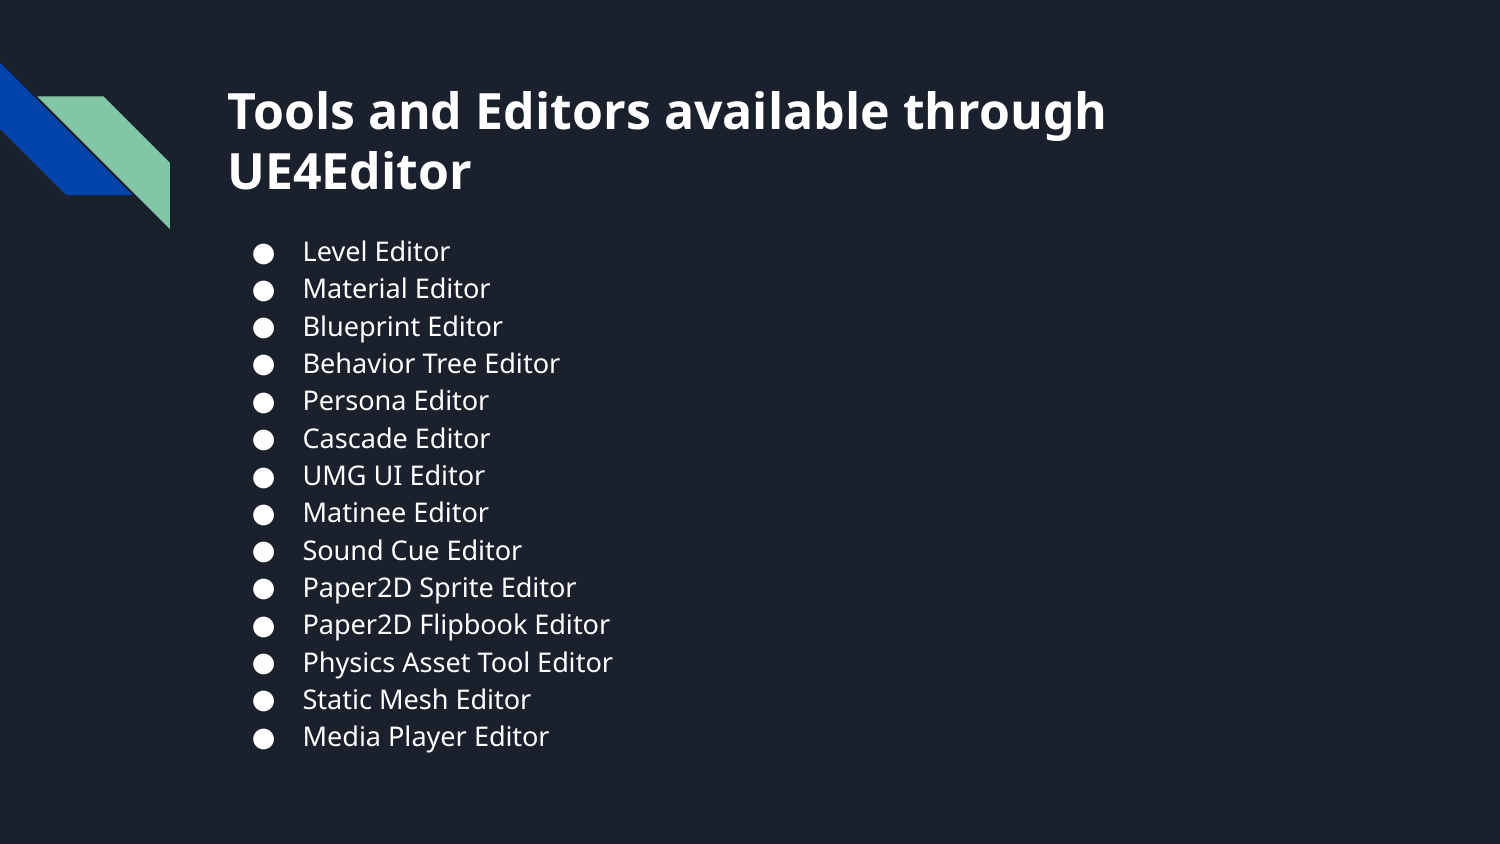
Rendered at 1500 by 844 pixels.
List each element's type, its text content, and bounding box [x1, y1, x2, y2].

text_box Level Editor Material Editor Blueprint Editor Behavior Tree Editor Persona Editor Cascade Editor UMG UI Editor Matinee Editor Sound Cue Editor Paper2D Sprite Editor Paper2D Flipbook Editor Physics Asset Tool Editor Static Mesh Editor Media Player Editor [212, 214, 1368, 735]
text_box Tools and Editors available through UE4Editor [212, 64, 1368, 214]
